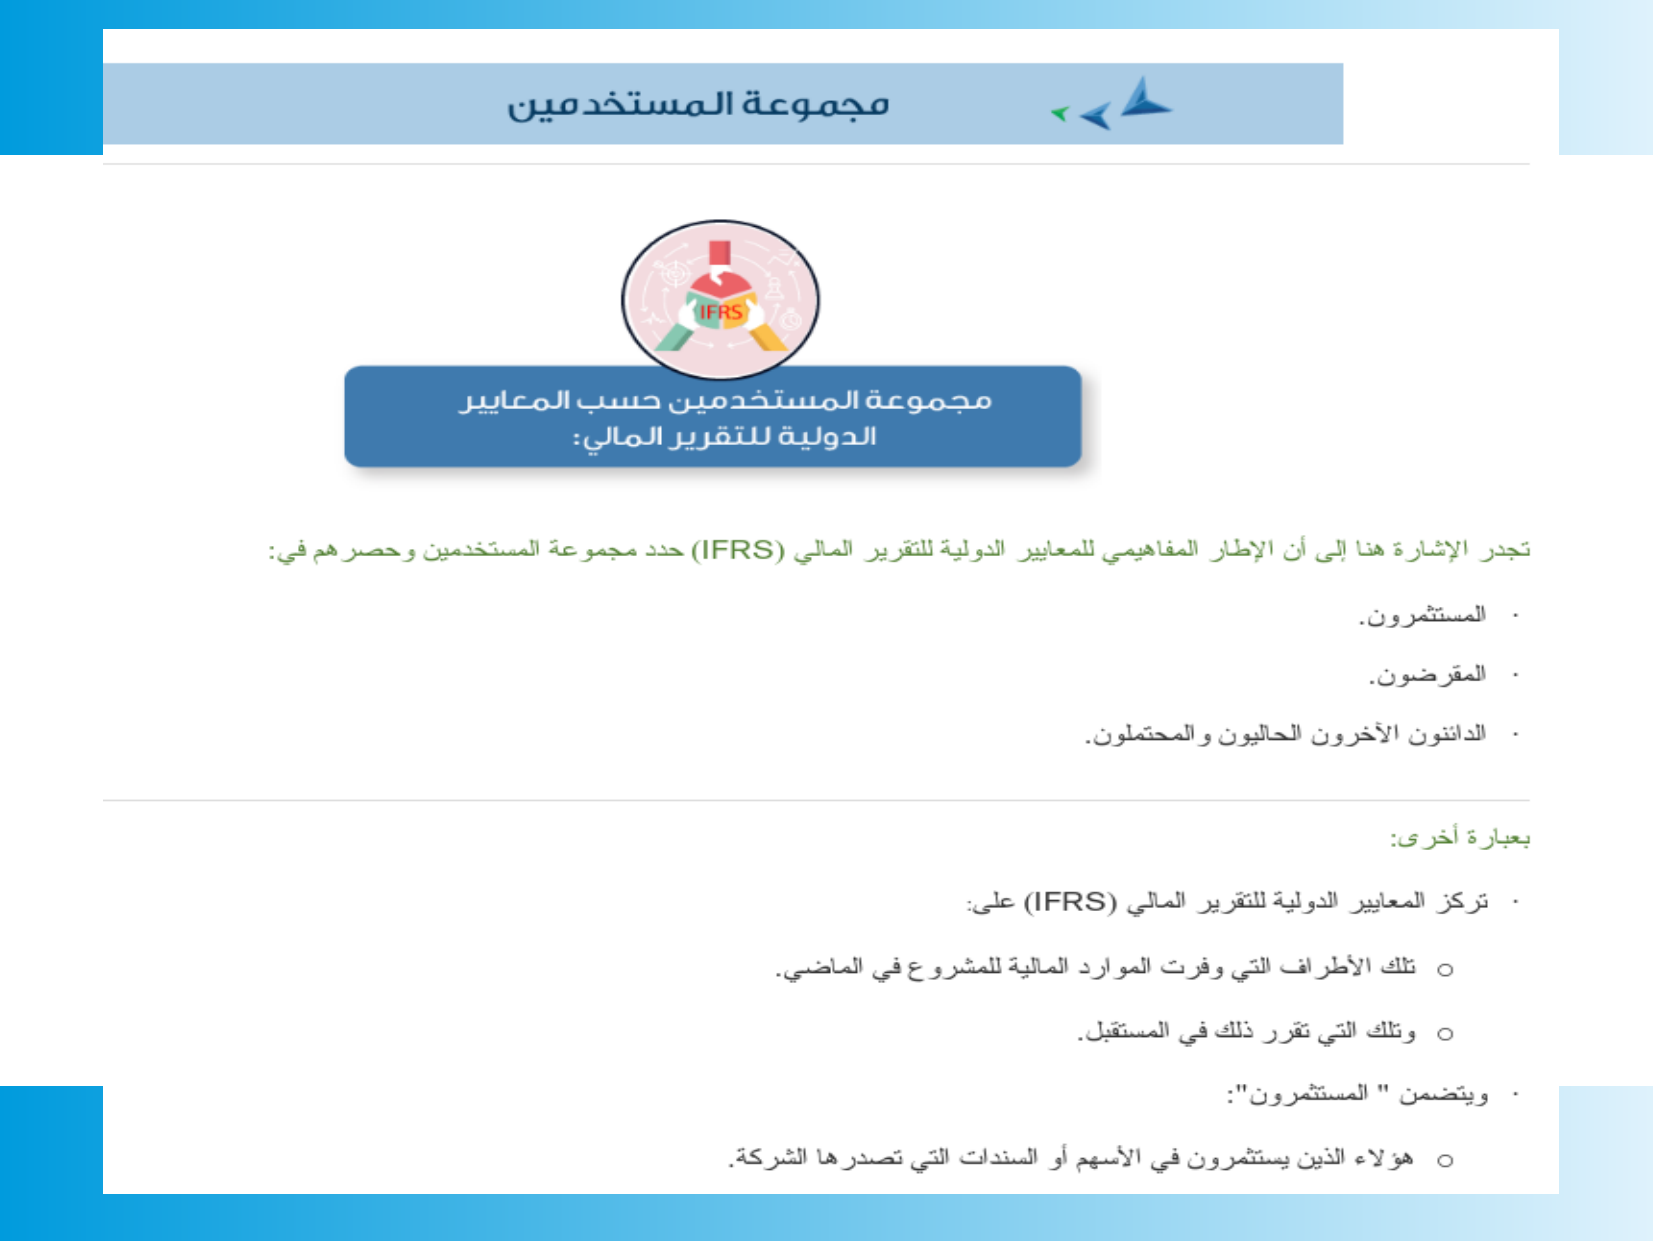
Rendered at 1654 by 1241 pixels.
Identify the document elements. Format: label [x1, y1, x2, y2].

picture [103, 0, 1559, 1241]
